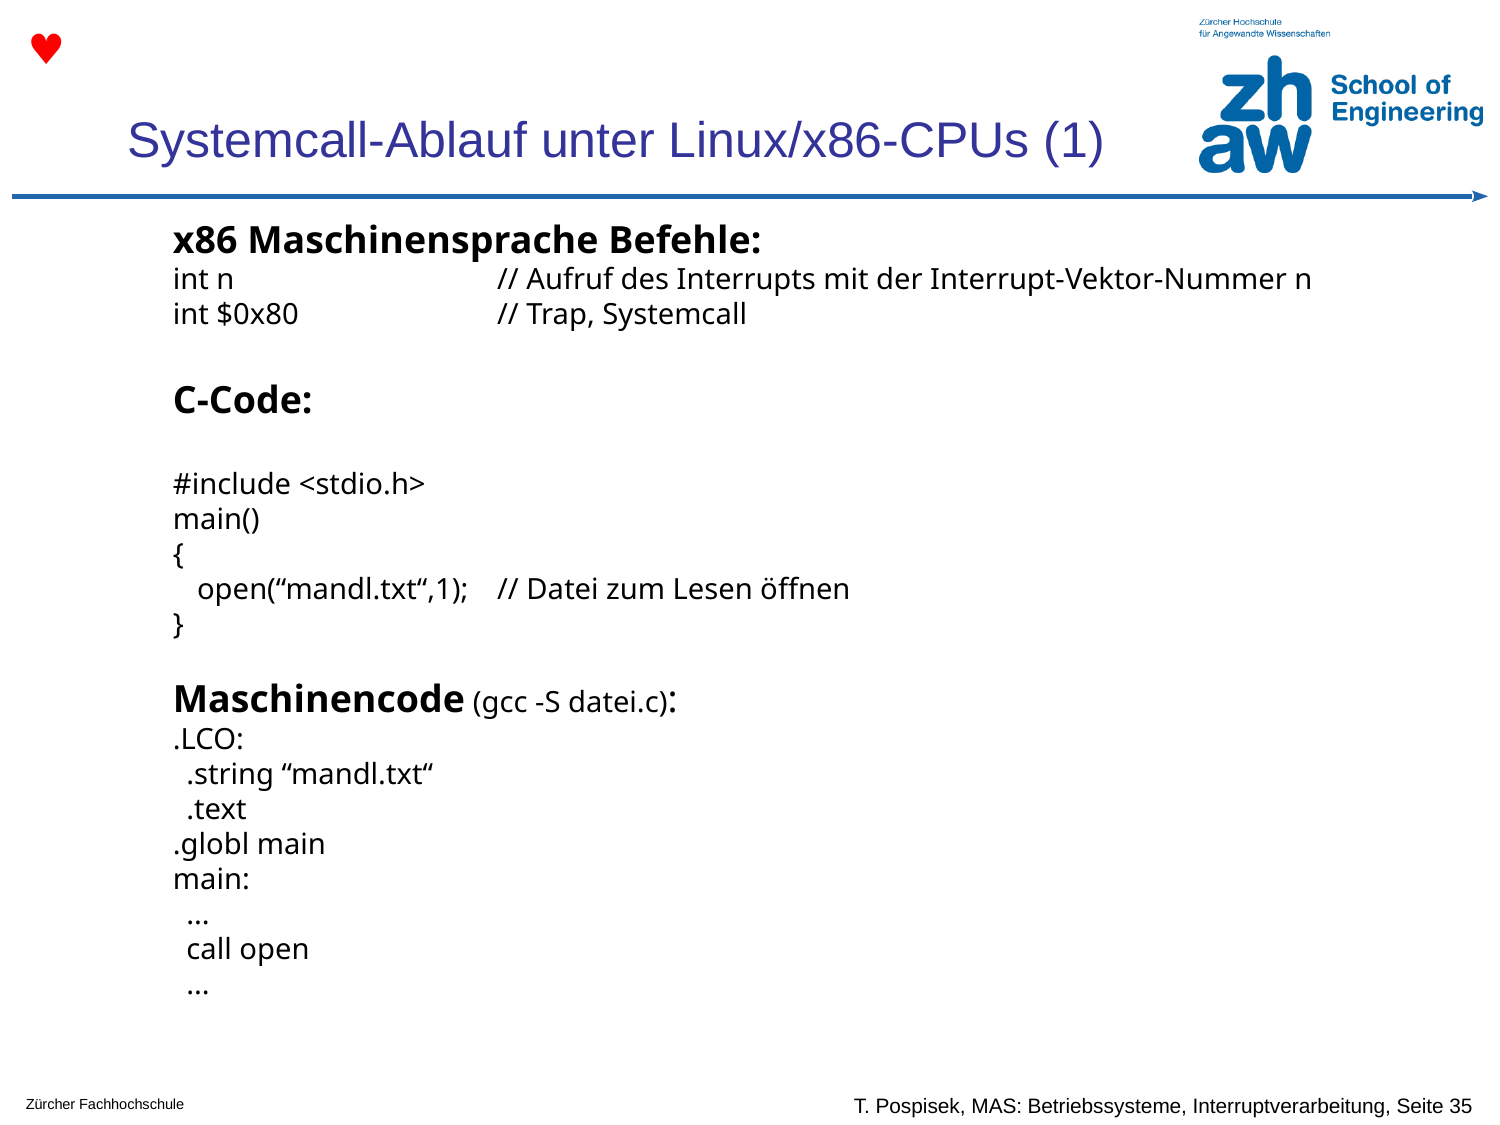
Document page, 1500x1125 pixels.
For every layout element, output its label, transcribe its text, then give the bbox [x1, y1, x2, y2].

picture [1199, 19, 1483, 173]
title Systemcall-Ablauf unter Linux/x86-CPUs (1) [112, 66, 1391, 175]
text_box ♥️ [12, 11, 95, 84]
text_box x86 Maschinensprache Befehle: int n // Aufruf des Interrupts mit der Interrupt-Vektor-Nummer n int $0x80 // Trap, Systemcall C-Code: #include <stdio.h> main() { open(“mandl.txt“,1); // Datei zum Lesen öffnen } Maschinencode (gcc -S datei.c): .LCO: .string “mandl.txt“ .text .globl main main: ... call open ... [97, 208, 1394, 1008]
